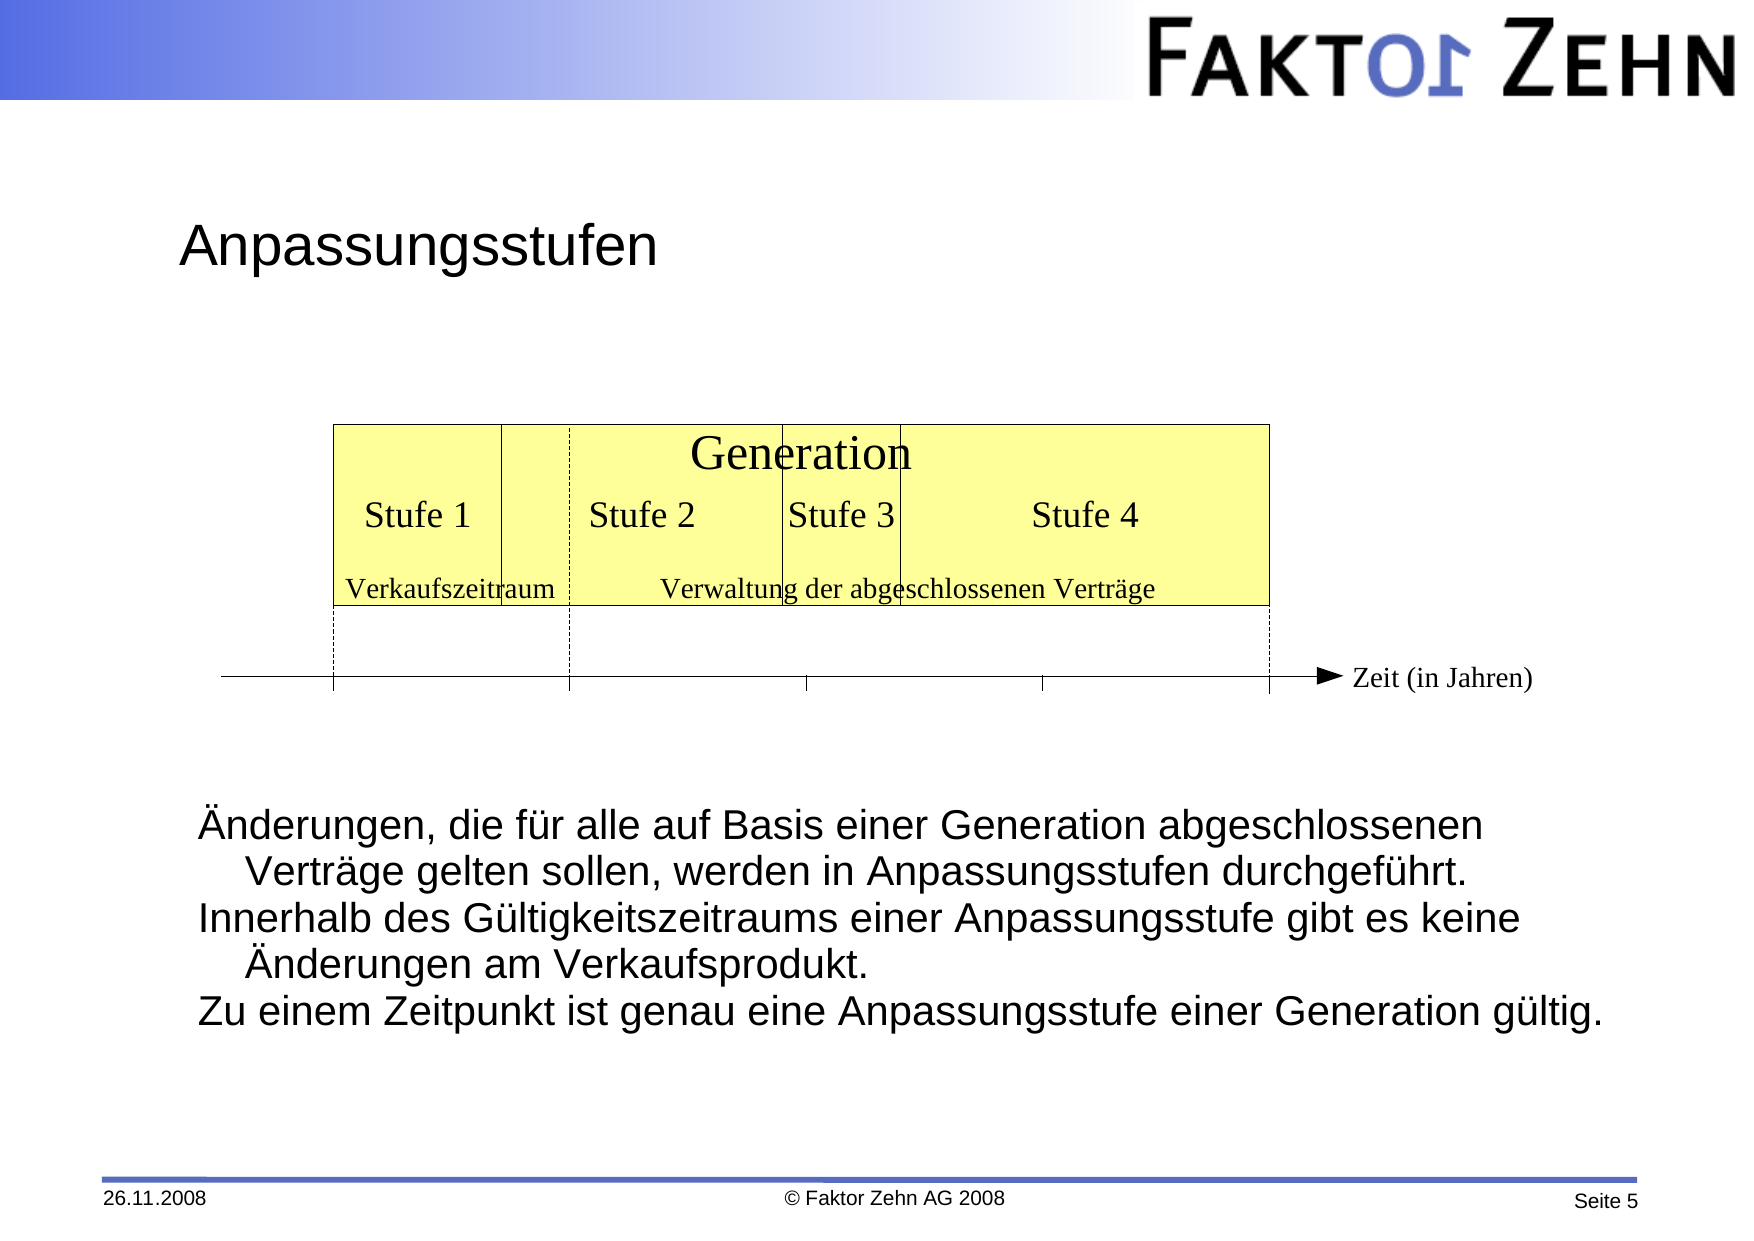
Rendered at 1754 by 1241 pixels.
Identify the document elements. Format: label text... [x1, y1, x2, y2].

text_box Generation [333, 424, 1270, 606]
title Anpassungsstufen [179, 142, 1576, 349]
text_box Änderungen, die für alle auf Basis einer Generation abgeschlossenen Verträge gelten sollen, werden in Anpassungsstufen durchgeführt. Innerhalb des Gültigkeitszeitraums einer Anpassungsstufe gibt es keine Änderungen am Verkaufsprodukt. Zu einem Zeitpunkt ist genau eine Anpassungsstufe einer Generation gültig. [103, 801, 1639, 1167]
picture [1133, 2, 1749, 105]
text_box Zeit (in Jahren) [1352, 661, 1560, 695]
